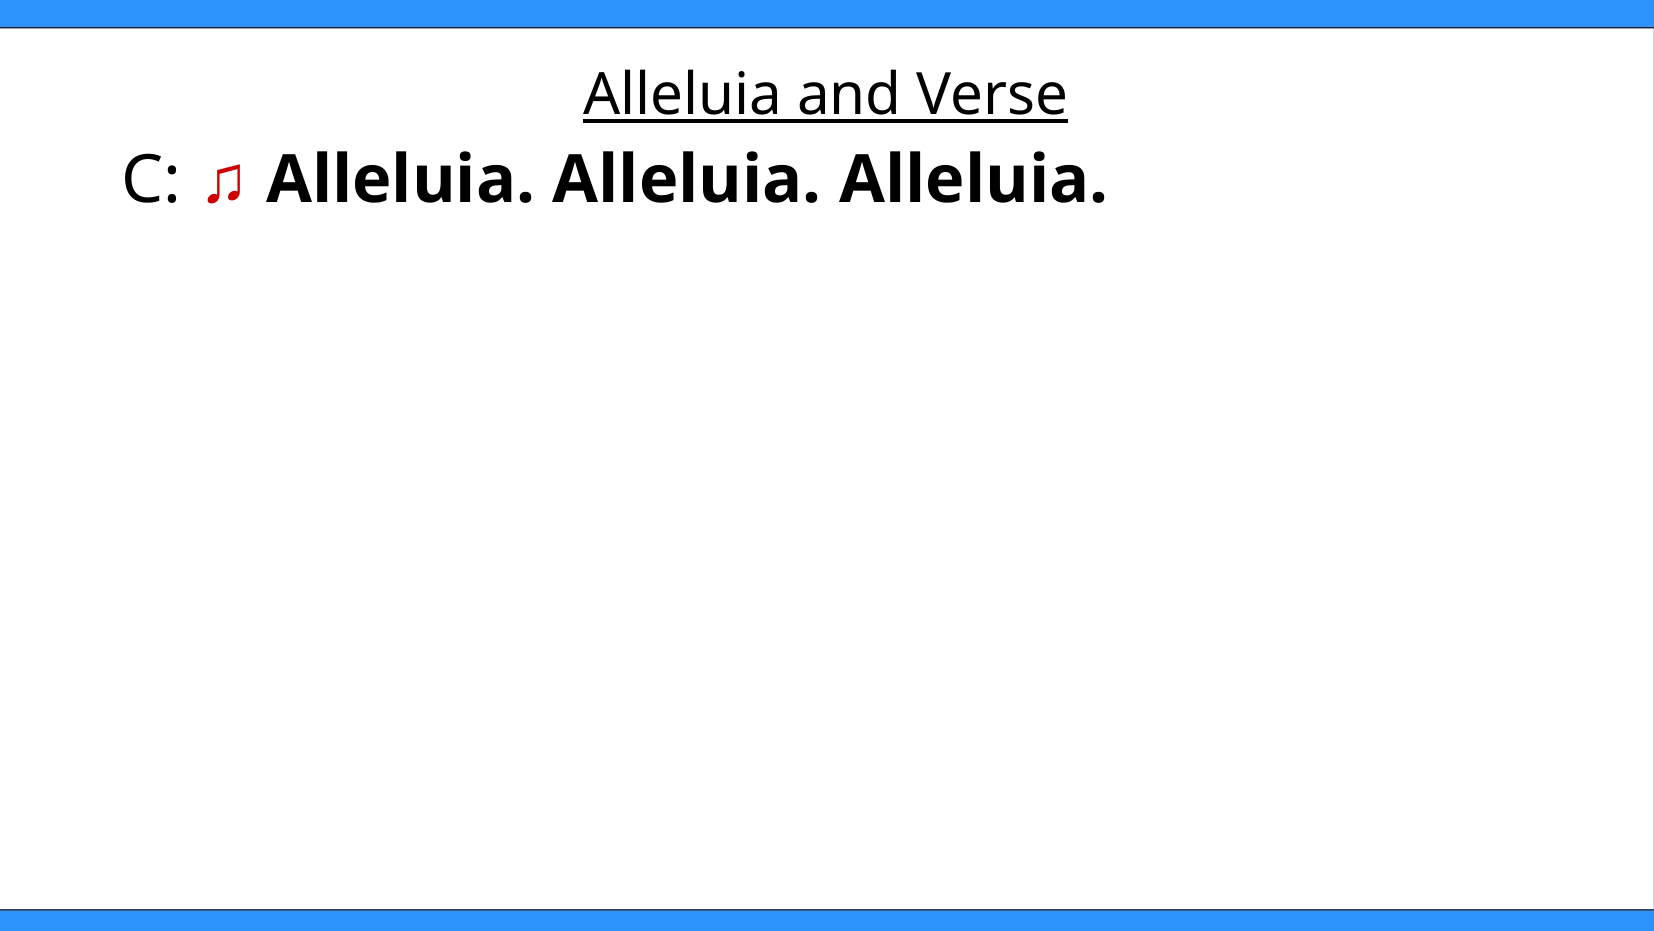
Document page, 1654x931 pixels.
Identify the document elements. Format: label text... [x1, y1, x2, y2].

picture [0, 0, 1654, 931]
text_box Alleluia and Verse C: ♫ Alleluia. Alleluia. Alleluia. [105, 45, 1546, 256]
